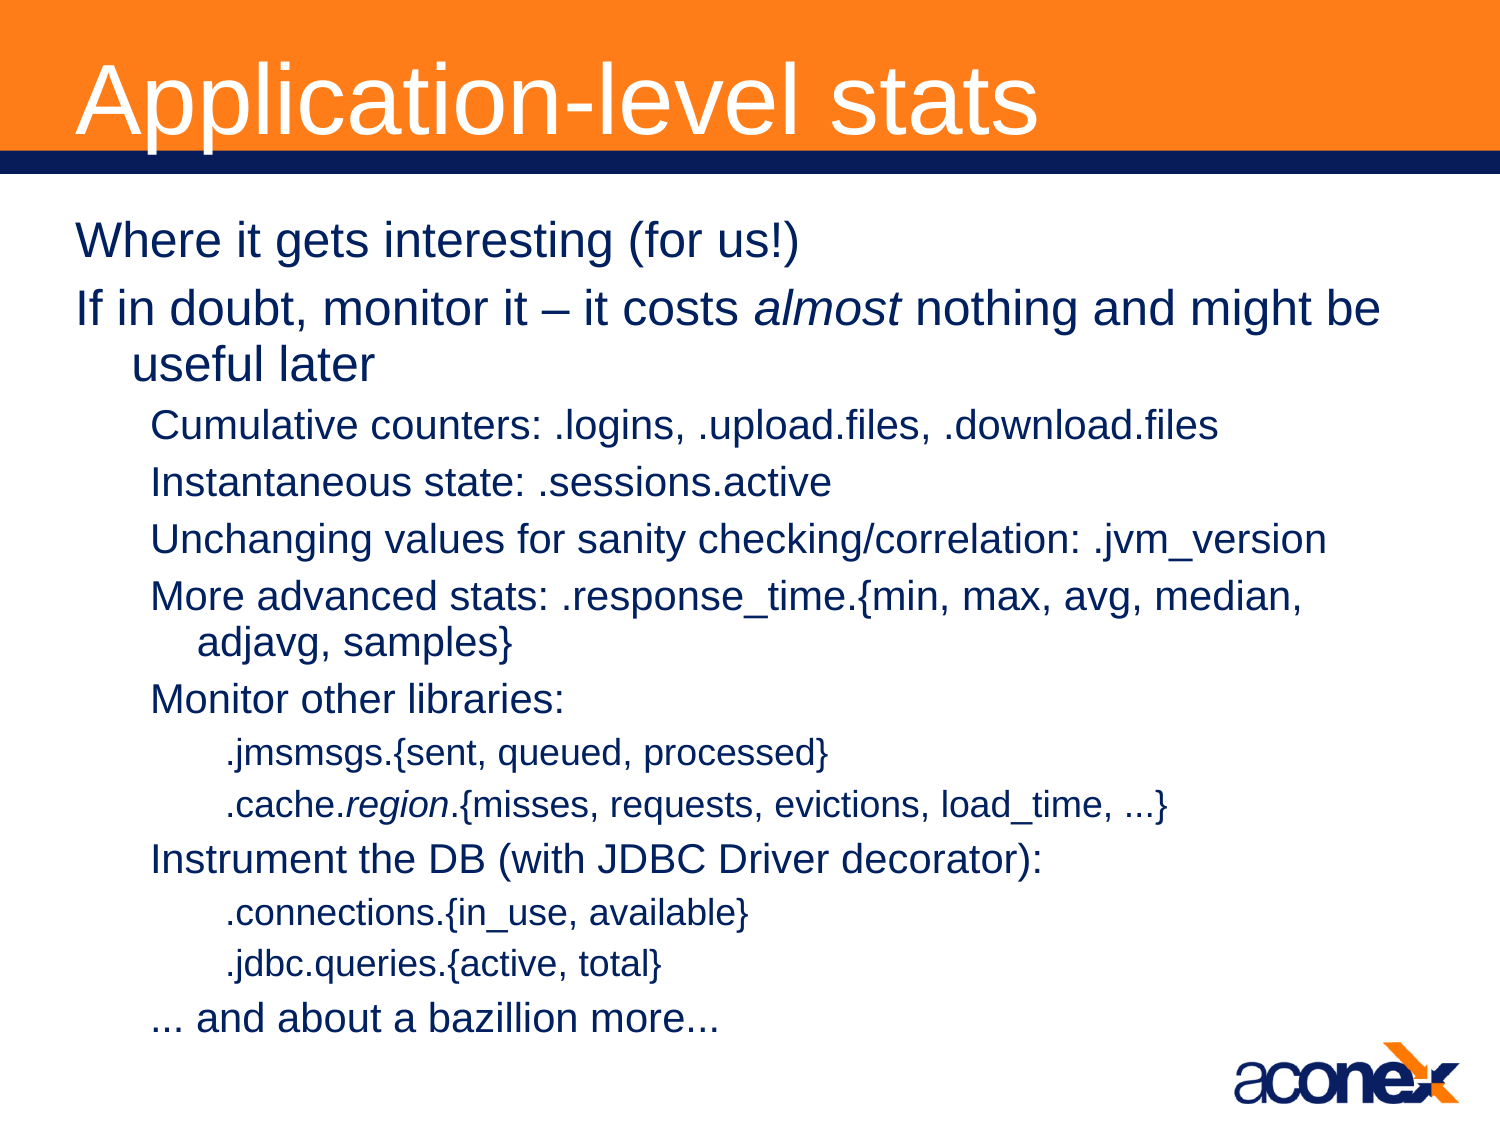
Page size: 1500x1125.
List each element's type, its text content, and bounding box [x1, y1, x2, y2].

title Application-level stats [75, 30, 1426, 169]
list Where it gets interesting (for us!) If in doubt, monitor it – it costs almost nothing and might be useful later Cumulative counters: .logins, .upload.files, .download.files Instantaneous state: .sessions.active Unchanging values for sanity checking/correlation: .jvm_version More advanced stats: .response_time.{min, max, avg, median, adjavg, samples} Monitor other libraries: .jmsmsgs.{sent, queued, processed} .cache.region.{misses, requests, evictions, load_time, ...} Instrument the DB (with JDBC Driver decorator): .connections.{in_use, available} .jdbc.queries.{active, total} ... and about a bazillion more... [75, 211, 1426, 1125]
picture [1426, 1042, 1460, 1104]
